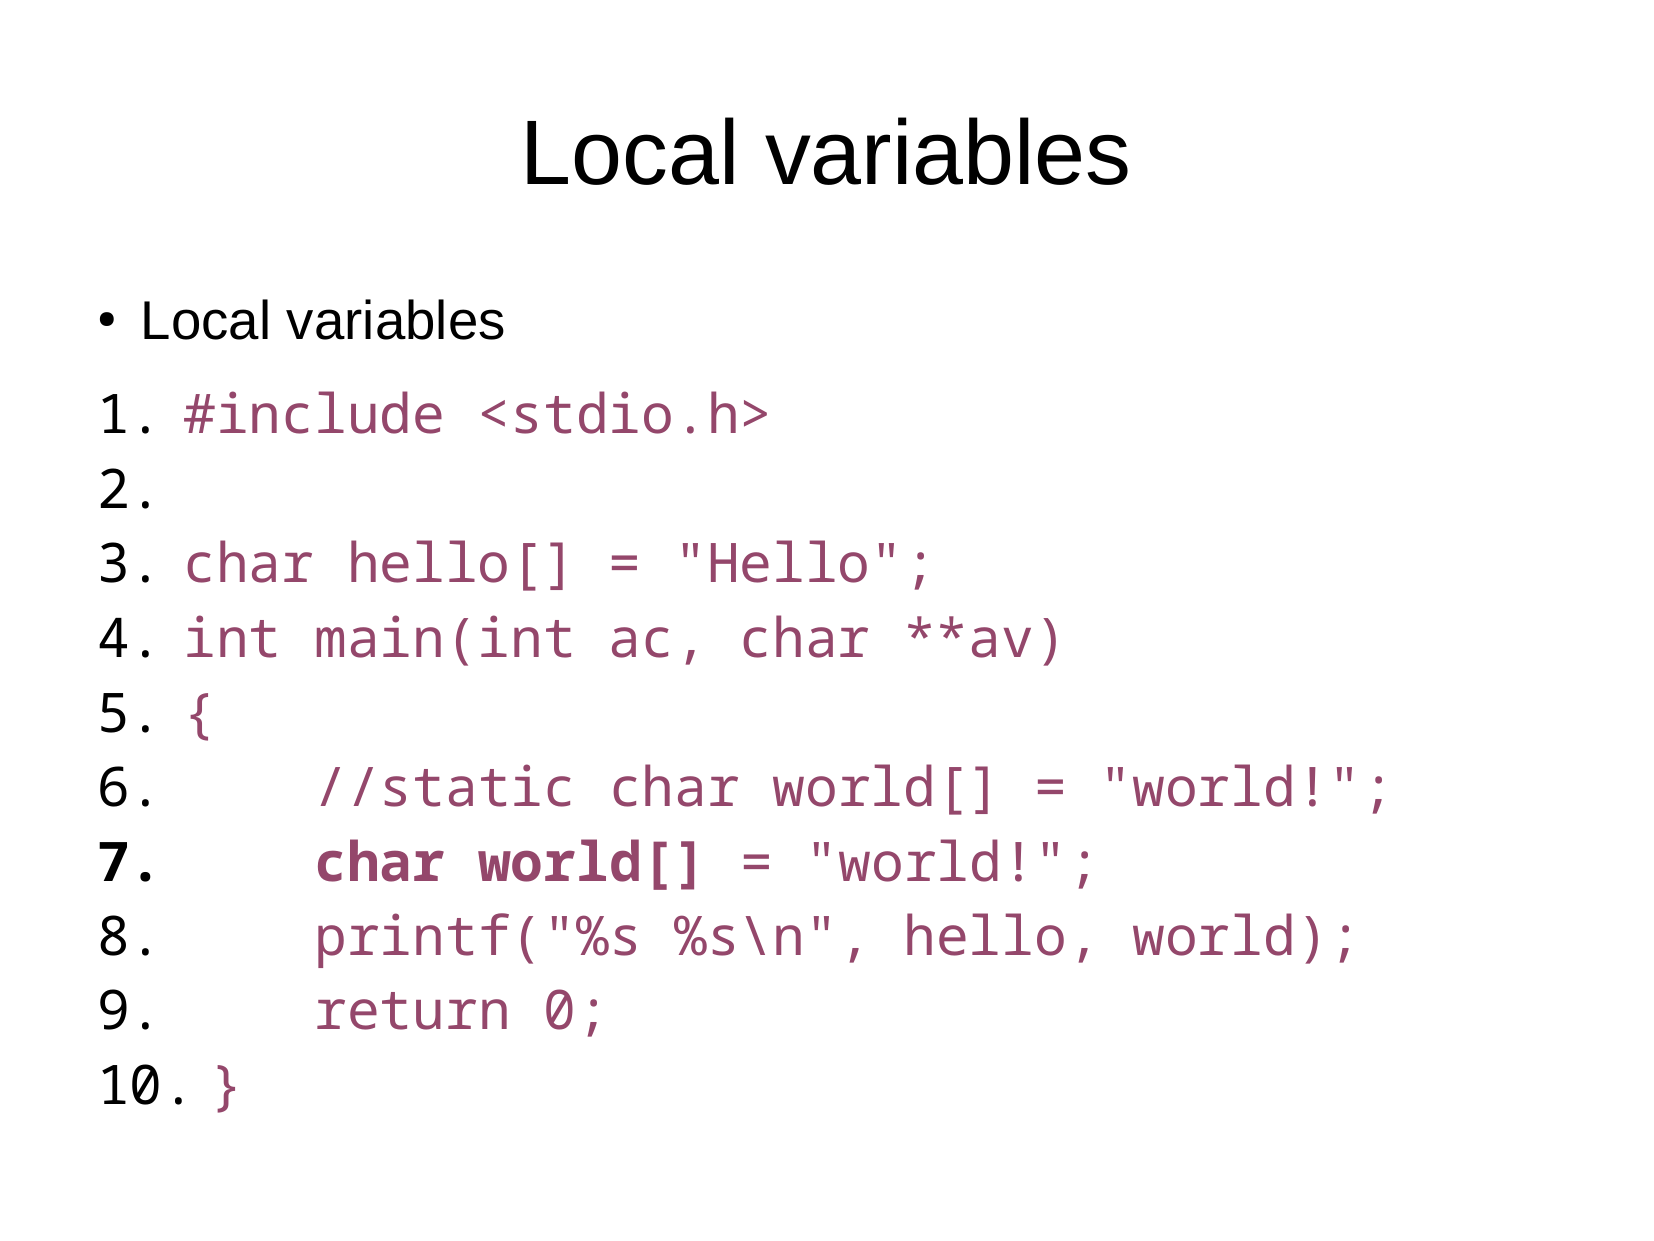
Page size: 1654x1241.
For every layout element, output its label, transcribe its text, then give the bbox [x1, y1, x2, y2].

list Local variables #include <stdio.h> char hello[] = "Hello"; int main(int ac, char **av) { //static char world[] = "world!"; char world[] = "world!"; printf("%s %s\n", hello, world); return 0; } [82, 290, 1571, 1126]
title Local variables [82, 49, 1571, 257]
